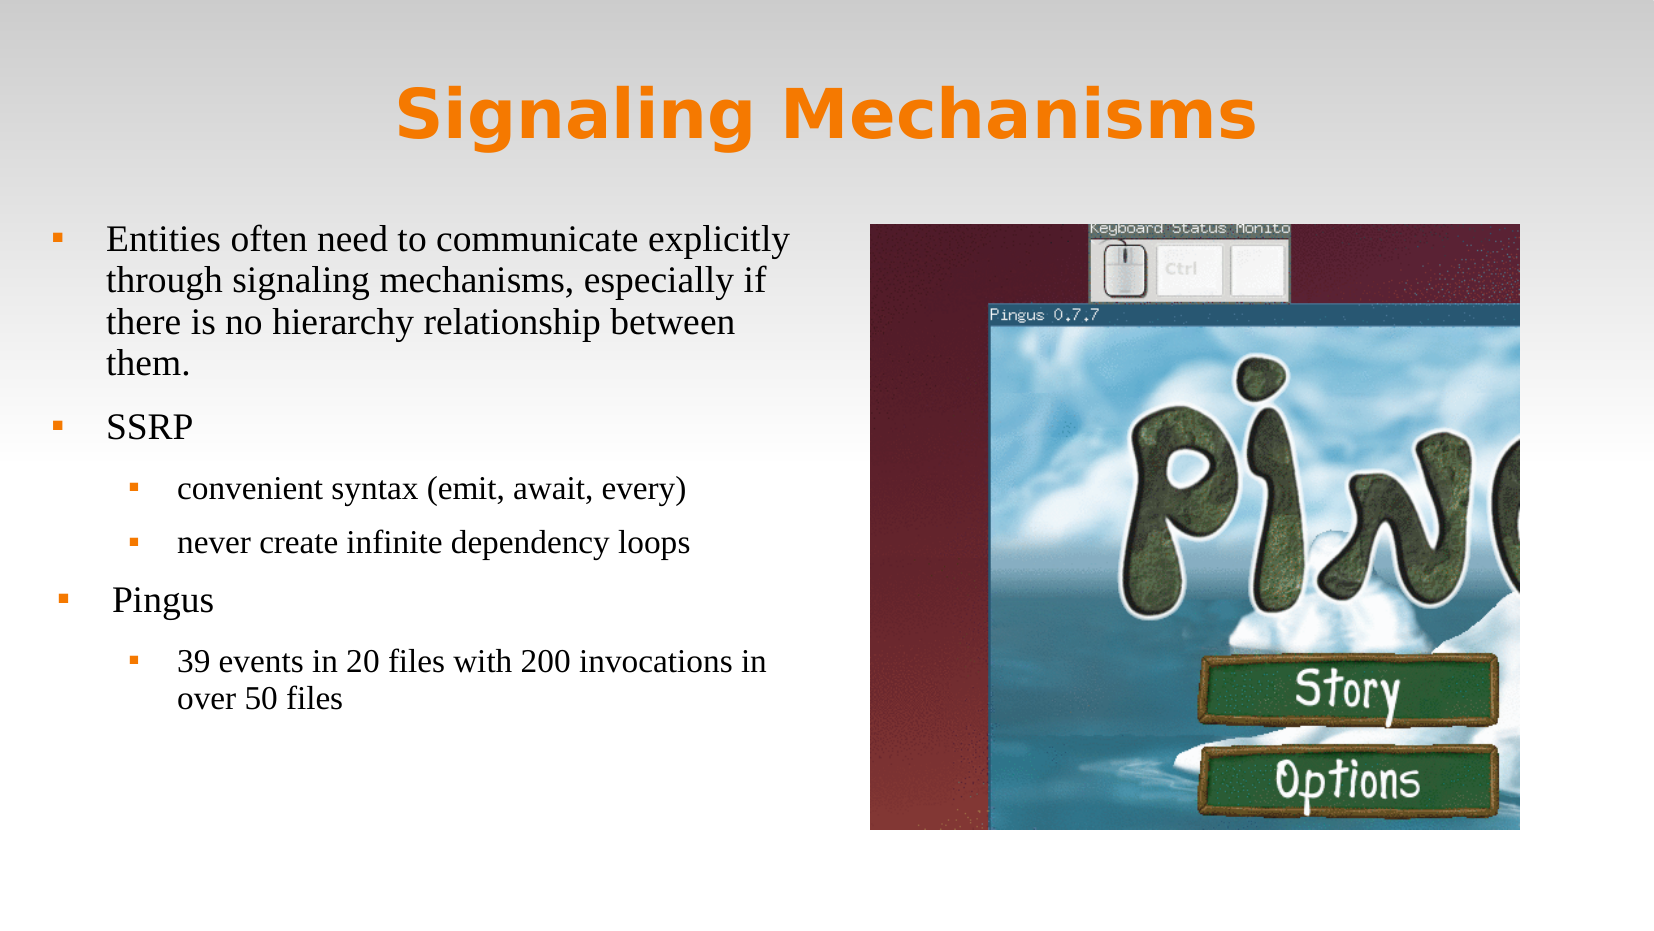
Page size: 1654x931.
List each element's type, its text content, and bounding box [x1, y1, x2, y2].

title Signaling Mechanisms [82, 37, 1571, 193]
list Entities often need to communicate explicitly through signaling mechanisms, especially if there is no hierarchy relationship between them. SSRP convenient syntax (emit, await, every) never create infinite dependency loops Pingus 39 events in 20 files with 200 invocations in over 50 files [0, 217, 796, 881]
picture [870, 224, 1520, 830]
